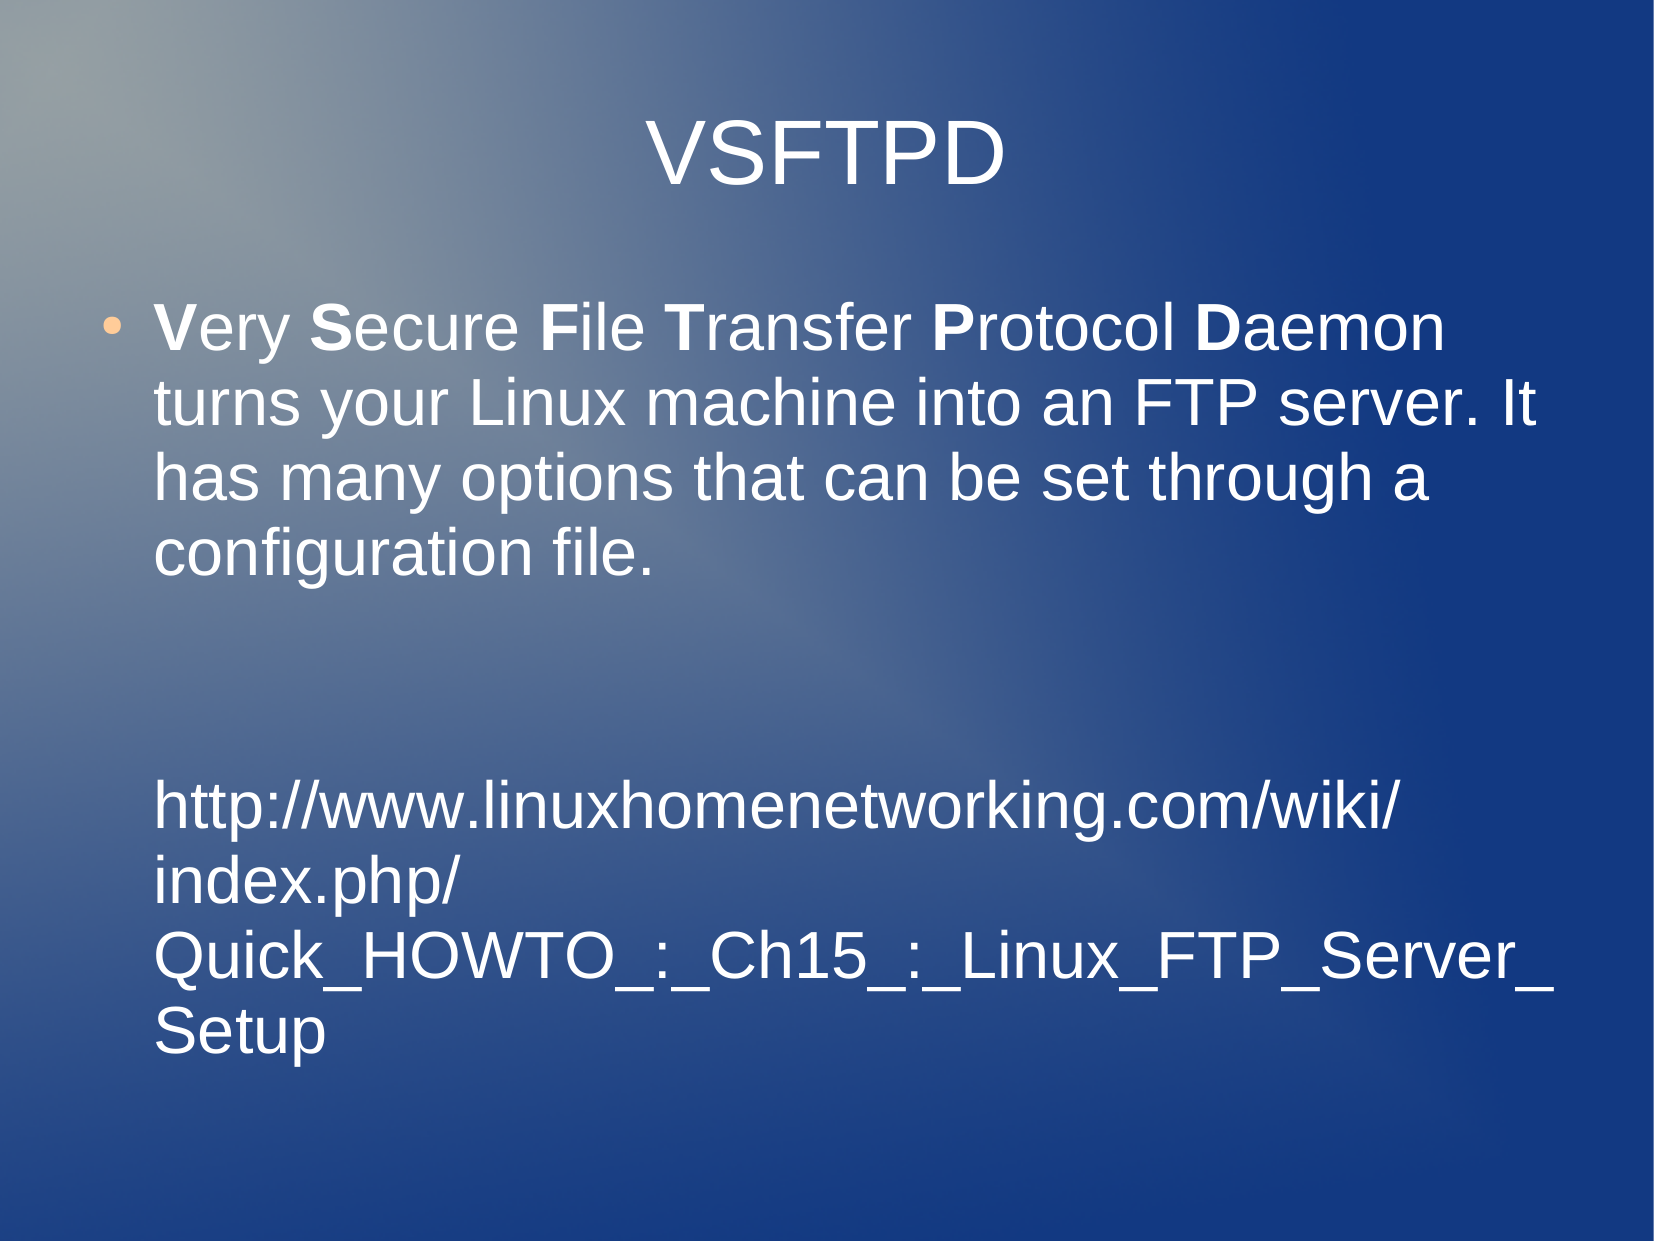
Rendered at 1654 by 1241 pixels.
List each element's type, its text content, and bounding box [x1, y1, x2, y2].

list Very Secure File Transfer Protocol Daemon turns your Linux machine into an FTP server. It has many options that can be set through a configuration file. http://www.linuxhomenetworking.com/wiki/index.php/Quick_HOWTO_:_Ch15_:_Linux_FTP_Server_Setup [82, 290, 1571, 1109]
picture [0, 0, 1654, 1241]
title VSFTPD [82, 49, 1571, 257]
